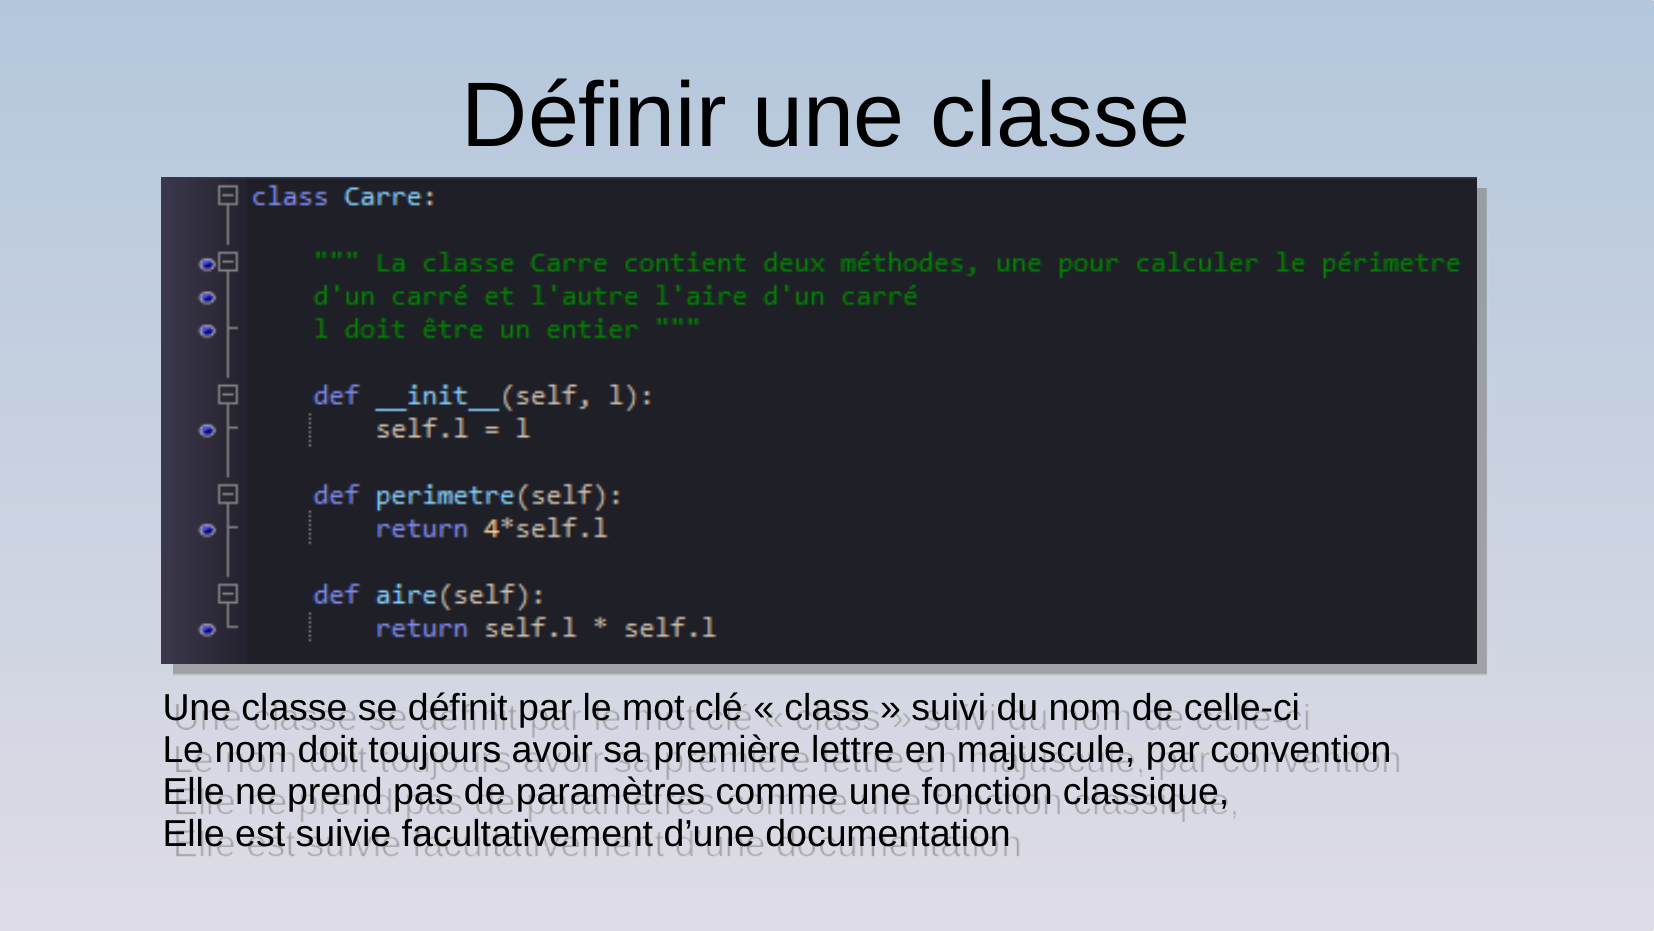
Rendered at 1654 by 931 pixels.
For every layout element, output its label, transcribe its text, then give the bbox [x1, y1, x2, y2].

text_box Une classe se définit par le mot clé « class » suivi du nom de celle-ci Le nom doit toujours avoir sa première lettre en majuscule, par convention Elle ne prend pas de paramètres comme une fonction classique, Elle est suivie facultativement d’une documentation [147, 679, 1477, 862]
picture [161, 177, 1477, 664]
title Définir une classe [82, 37, 1571, 193]
